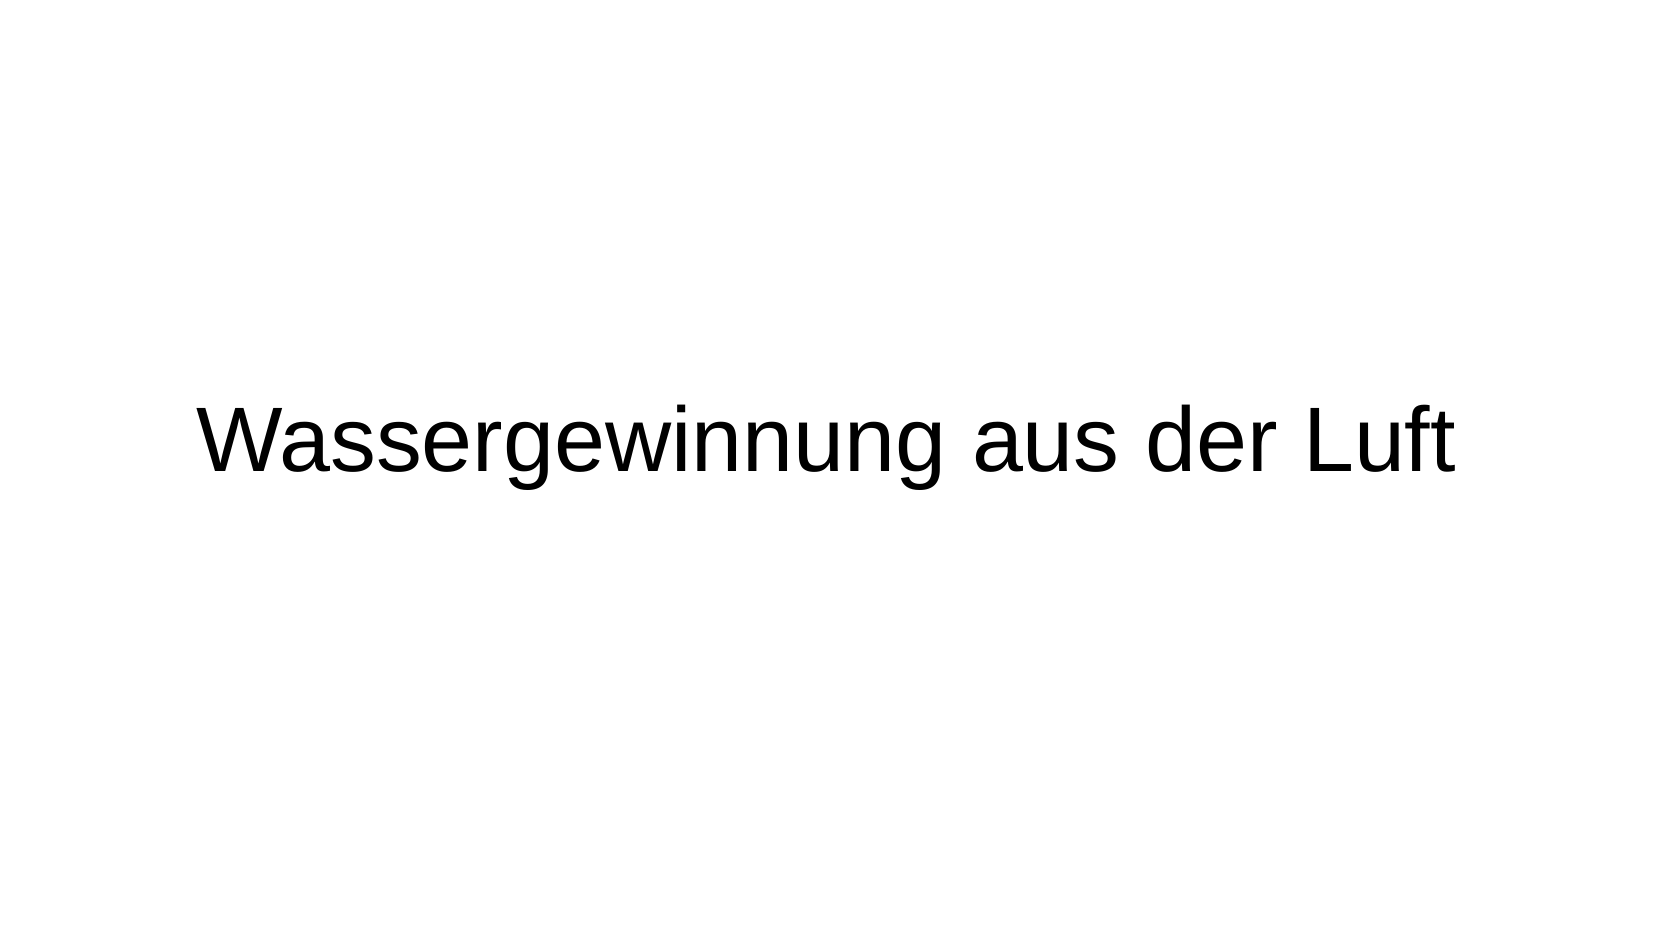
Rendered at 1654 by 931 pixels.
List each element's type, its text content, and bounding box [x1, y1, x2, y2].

title Wassergewinnung aus der Luft [82, 361, 1571, 518]
